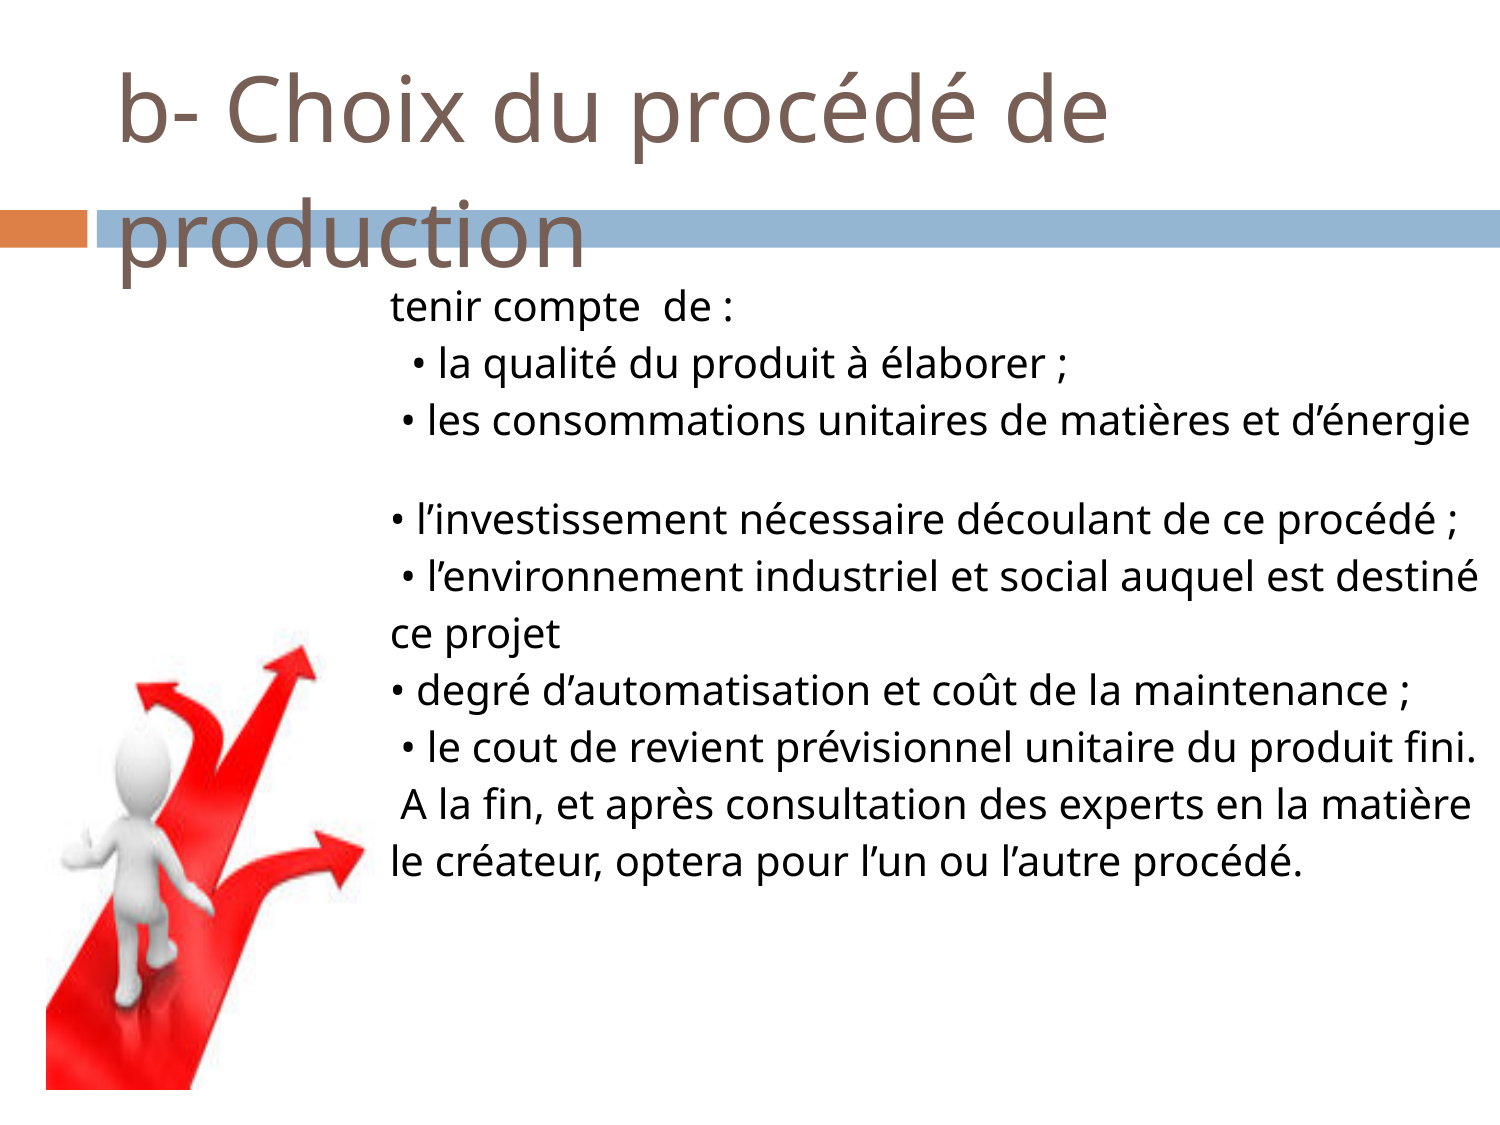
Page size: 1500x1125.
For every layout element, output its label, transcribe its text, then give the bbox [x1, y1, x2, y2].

text_box tenir compte de : • la qualité du produit à élaborer ; • les consommations unitaires de matières et d’énergie • l’investissement nécessaire découlant de ce procédé ; • l’environnement industriel et social auquel est destiné ce projet • degré d’automatisation et coût de la maintenance ; • le cout de revient prévisionnel unitaire du produit fini. A la fin, et après consultation des experts en la matière le créateur, optera pour l’un ou l’autre procédé. [375, 269, 1500, 897]
title b- Choix du procédé de production [100, 37, 1439, 200]
picture [46, 574, 375, 1090]
